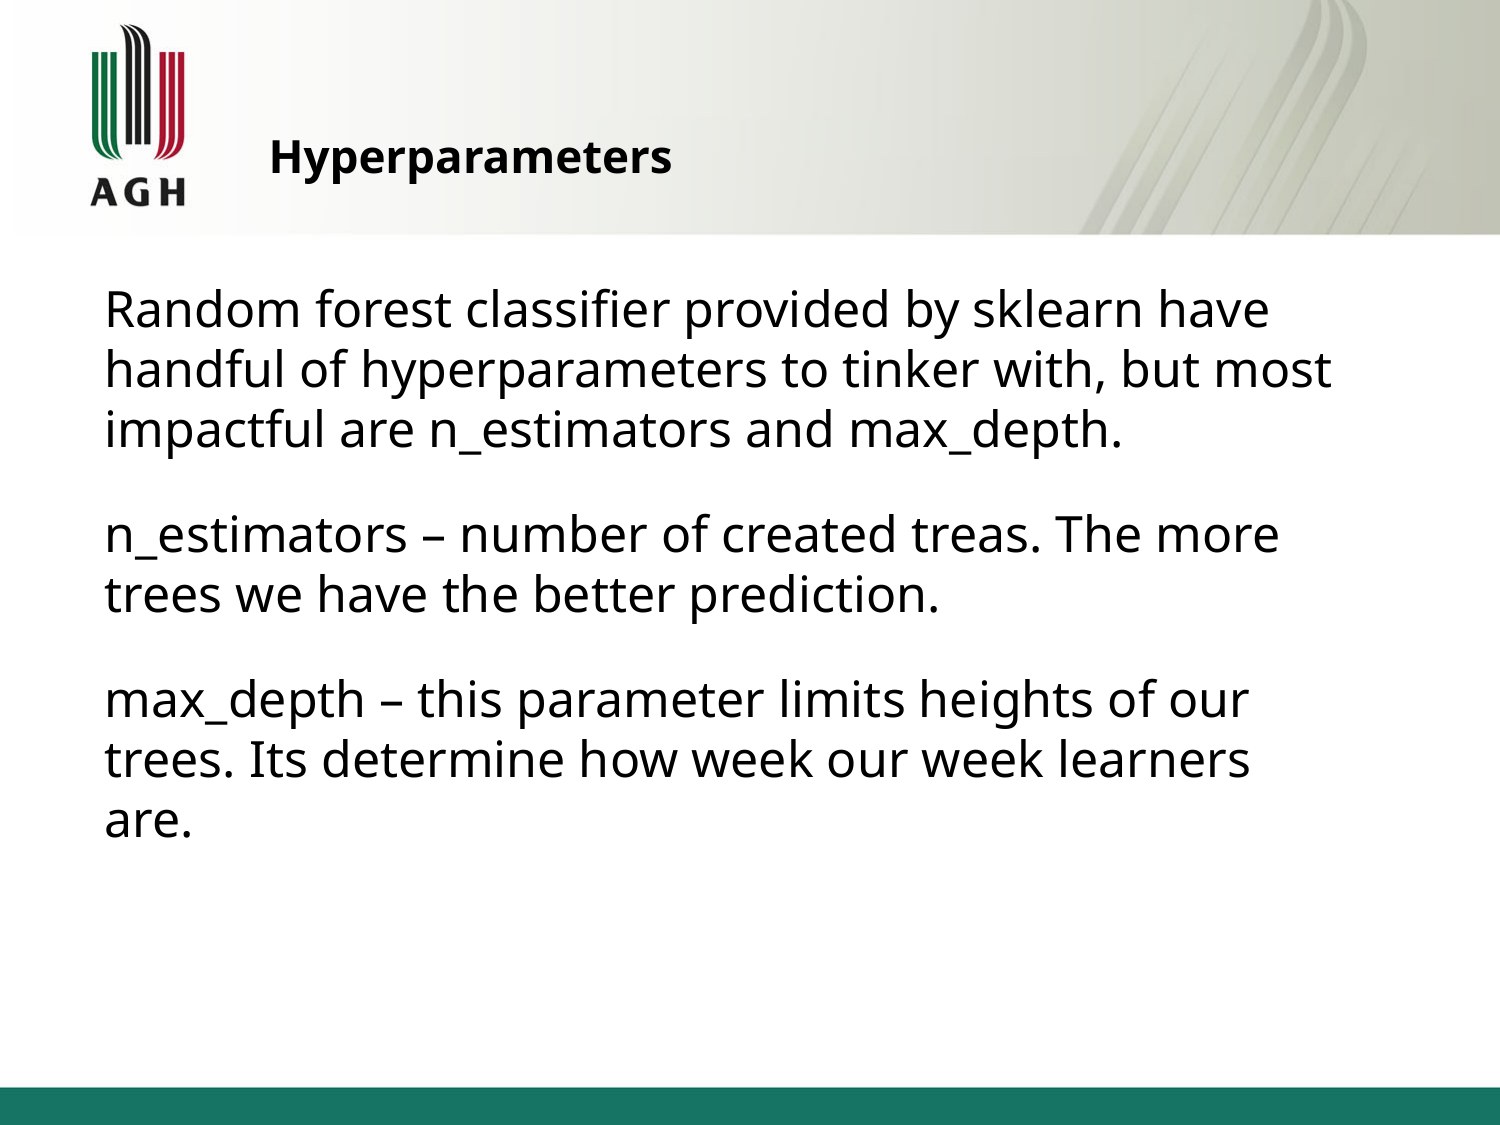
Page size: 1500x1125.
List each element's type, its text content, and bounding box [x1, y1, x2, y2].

text_box Random forest classifier provided by sklearn have handful of hyperparameters to tinker with, but most impactful are n_estimators and max_depth. n_estimators – number of created treas. The more trees we have the better prediction. max_depth – this parameter limits heights of our trees. Its determine how week our week learners are. [90, 269, 1352, 855]
text_box Hyperparameters [253, 119, 1425, 191]
picture [0, 0, 1500, 1125]
